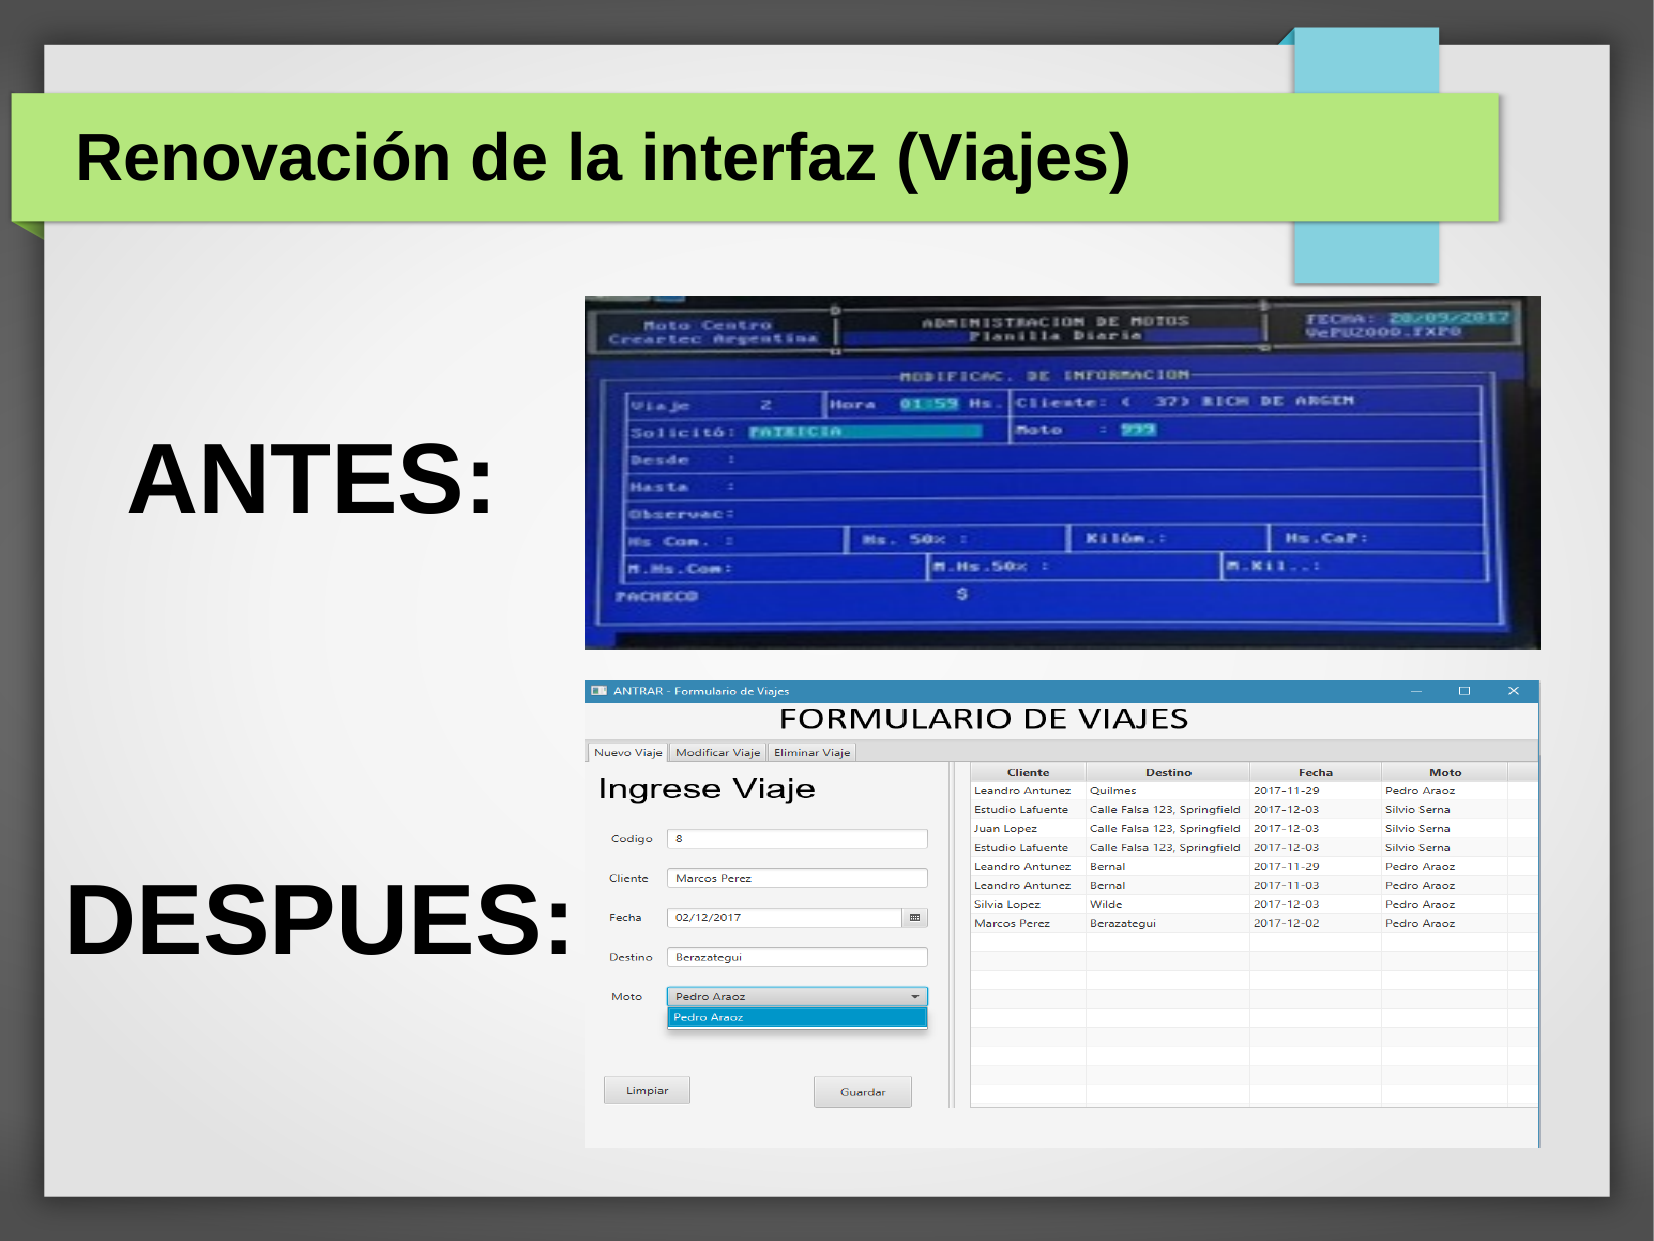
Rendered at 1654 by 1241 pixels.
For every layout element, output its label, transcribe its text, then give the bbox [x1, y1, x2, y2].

list DESPUES: [55, 852, 585, 976]
picture [585, 296, 1541, 651]
picture [585, 680, 1541, 1148]
title Renovación de la interfaz (Viajes) [75, 92, 1541, 216]
list ANTES: [113, 411, 511, 534]
